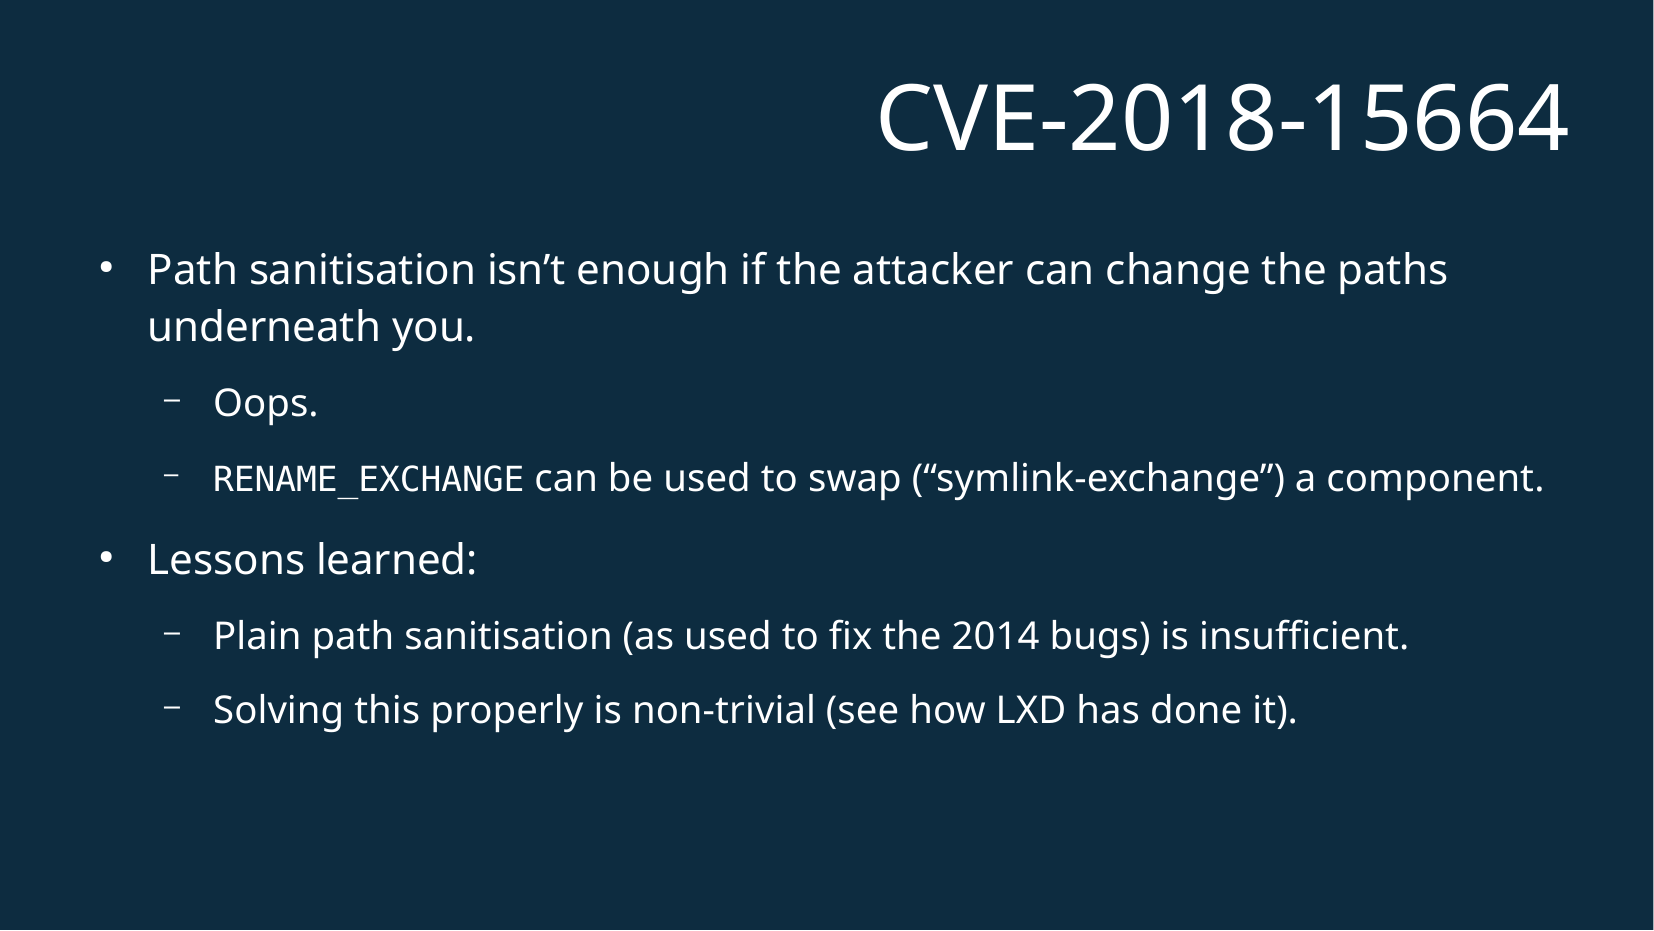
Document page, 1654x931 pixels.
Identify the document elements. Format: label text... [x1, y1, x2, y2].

title CVE-2018-15664 [82, 37, 1571, 193]
list Path sanitisation isn’t enough if the attacker can change the paths underneath you. Oops. RENAME_EXCHANGE can be used to swap (“symlink-exchange”) a component. Lessons learned: Plain path sanitisation (as used to fix the 2014 bugs) is insufficient. Solving this properly is non-trivial (see how LXD has done it). [82, 217, 1571, 758]
